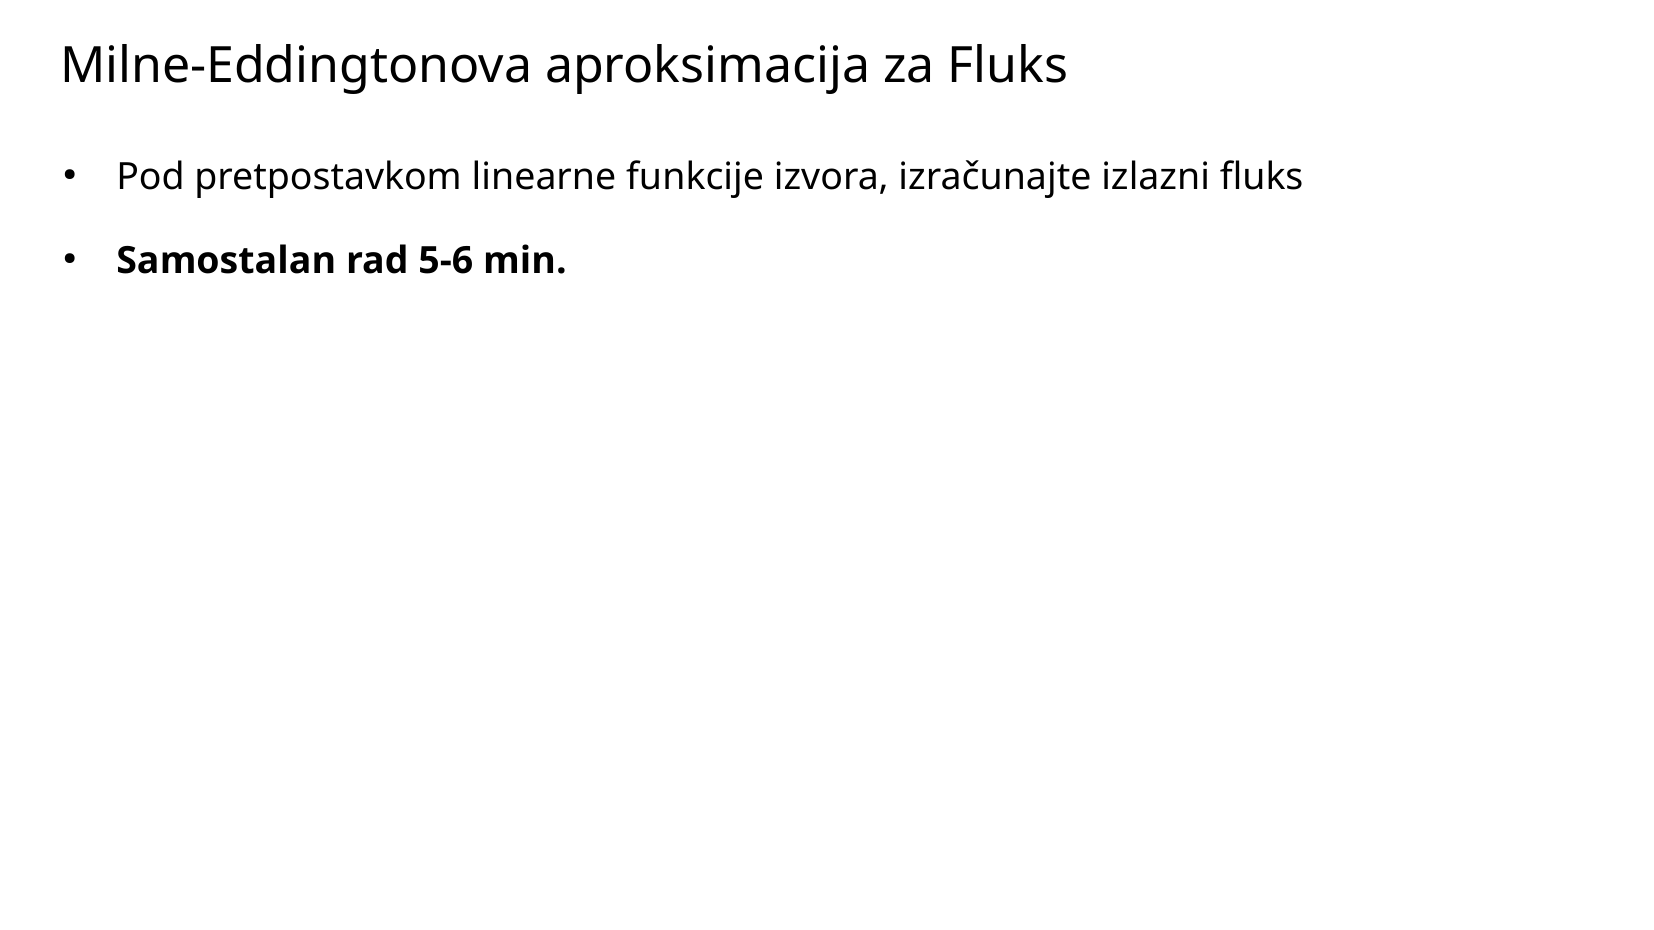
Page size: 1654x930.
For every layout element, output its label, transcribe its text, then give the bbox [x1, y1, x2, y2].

title Milne-Eddingtonova aproksimacija za Fluks [59, 13, 1648, 113]
list Pod pretpostavkom linearne funkcije izvora, izračunajte izlazni fluks Samostalan rad 5-6 min. [45, 149, 1635, 880]
